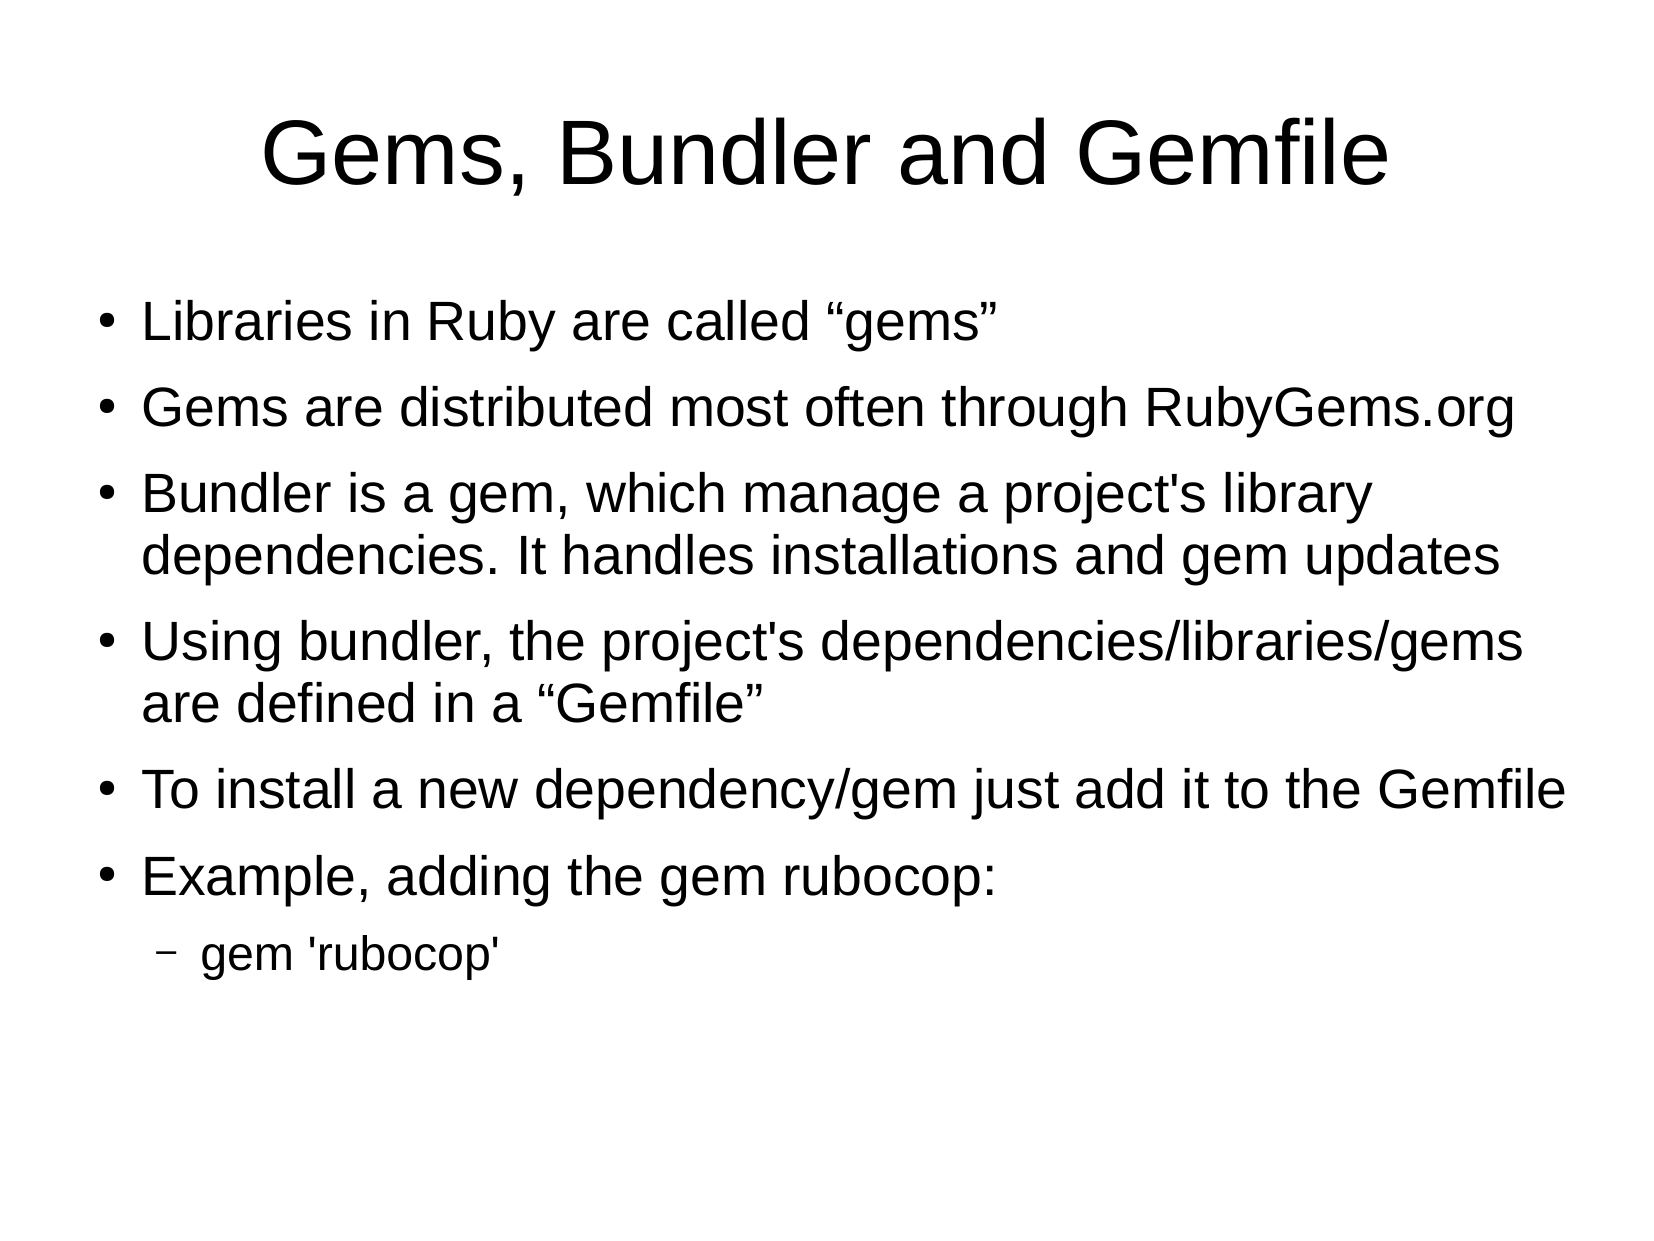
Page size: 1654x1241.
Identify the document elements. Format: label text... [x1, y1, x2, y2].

list Libraries in Ruby are called “gems” Gems are distributed most often through RubyGems.org Bundler is a gem, which manage a project's library dependencies. It handles installations and gem updates Using bundler, the project's dependencies/libraries/gems are defined in a “Gemfile” To install a new dependency/gem just add it to the Gemfile Example, adding the gem rubocop: gem 'rubocop' [82, 290, 1571, 1010]
title Gems, Bundler and Gemfile [82, 49, 1571, 257]
